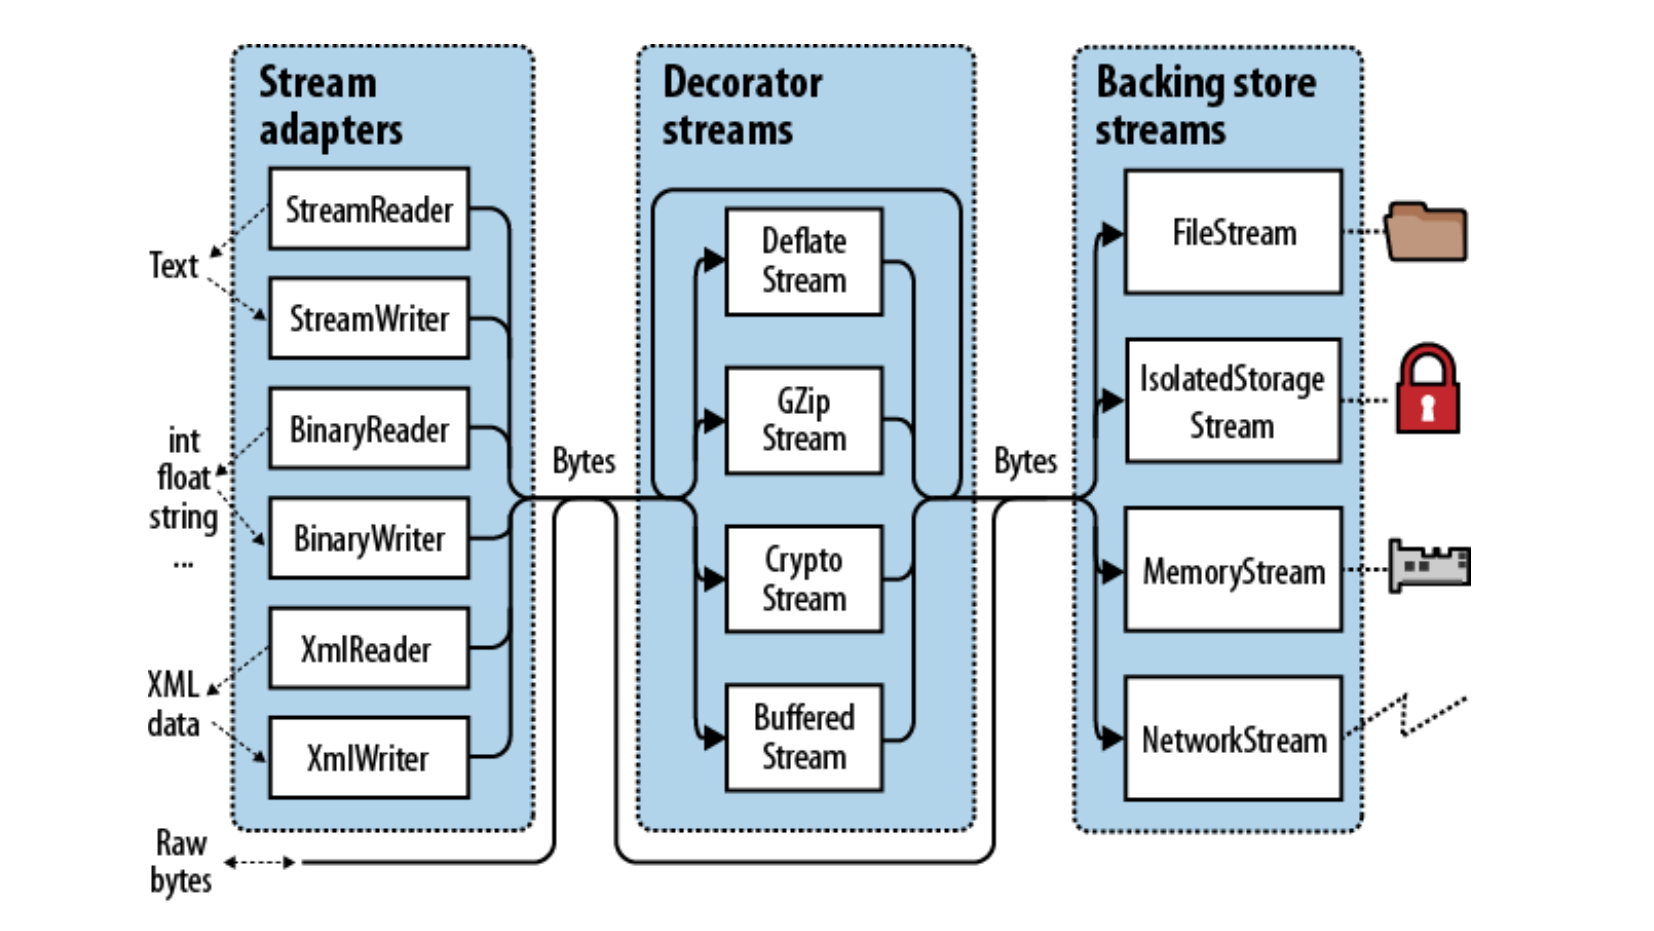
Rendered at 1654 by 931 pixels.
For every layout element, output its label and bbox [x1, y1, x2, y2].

picture [148, 44, 1471, 903]
